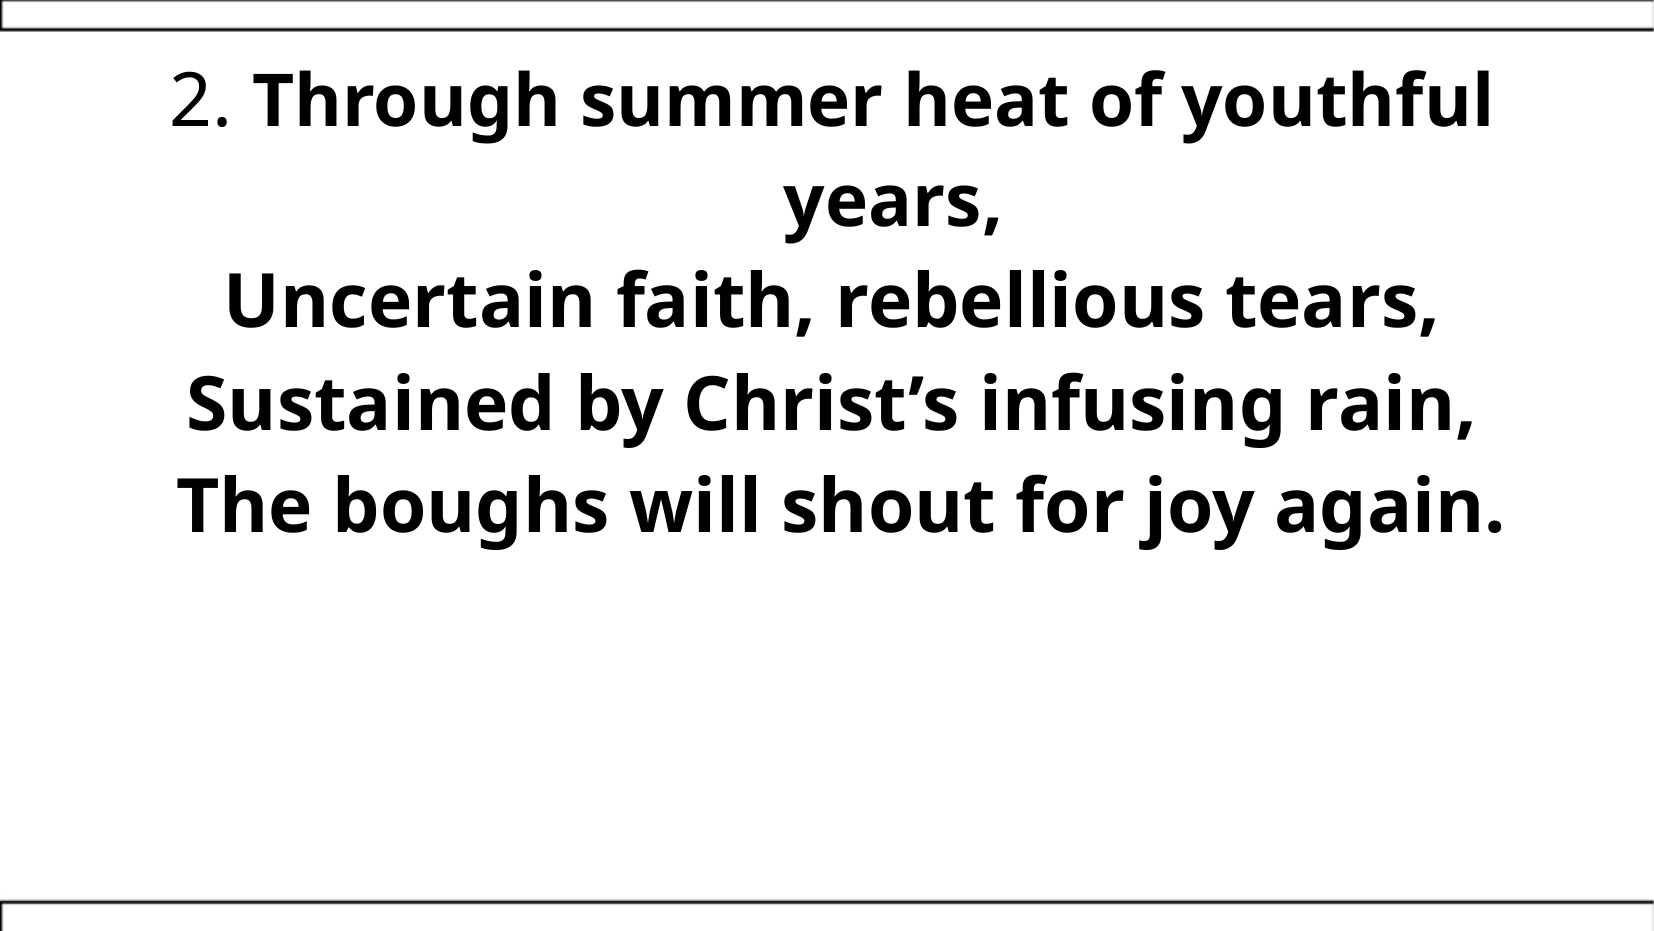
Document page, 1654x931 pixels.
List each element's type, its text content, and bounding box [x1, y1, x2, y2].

text_box 2. Through summer heat of youthful years, Uncertain faith, rebellious tears, Sustained by Christ’s infusing rain, The boughs will shout for joy again. [75, 38, 1591, 471]
picture [0, 0, 1654, 931]
